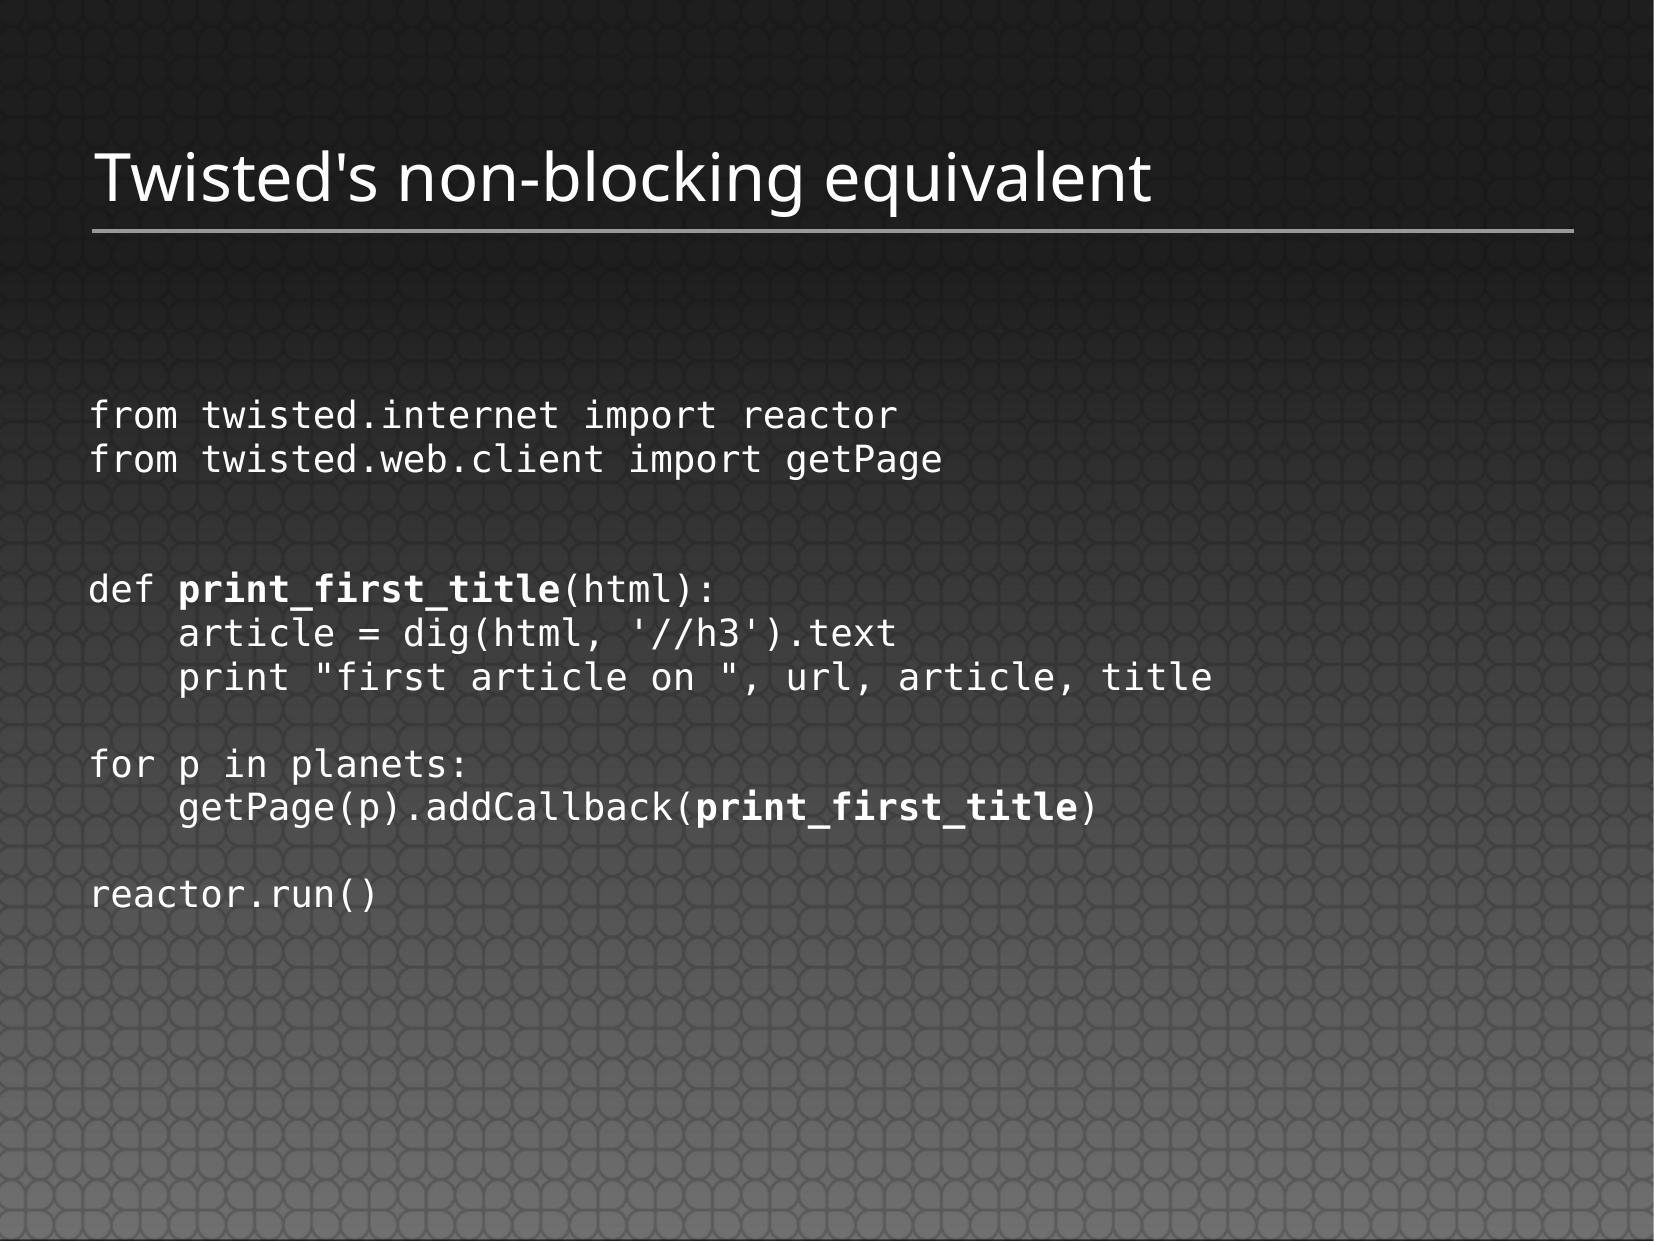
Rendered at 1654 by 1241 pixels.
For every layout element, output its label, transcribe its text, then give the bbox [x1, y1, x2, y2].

title Twisted's non-blocking equivalent [94, 100, 1426, 251]
picture [0, 0, 1654, 1241]
title from twisted.internet import reactor from twisted.web.client import getPage def print_first_title(html): article = dig(html, '//h3').text print "first article on ", url, article, title for p in planets: getPage(p).addCallback(print_first_title) reactor.run() [87, 251, 1610, 1016]
